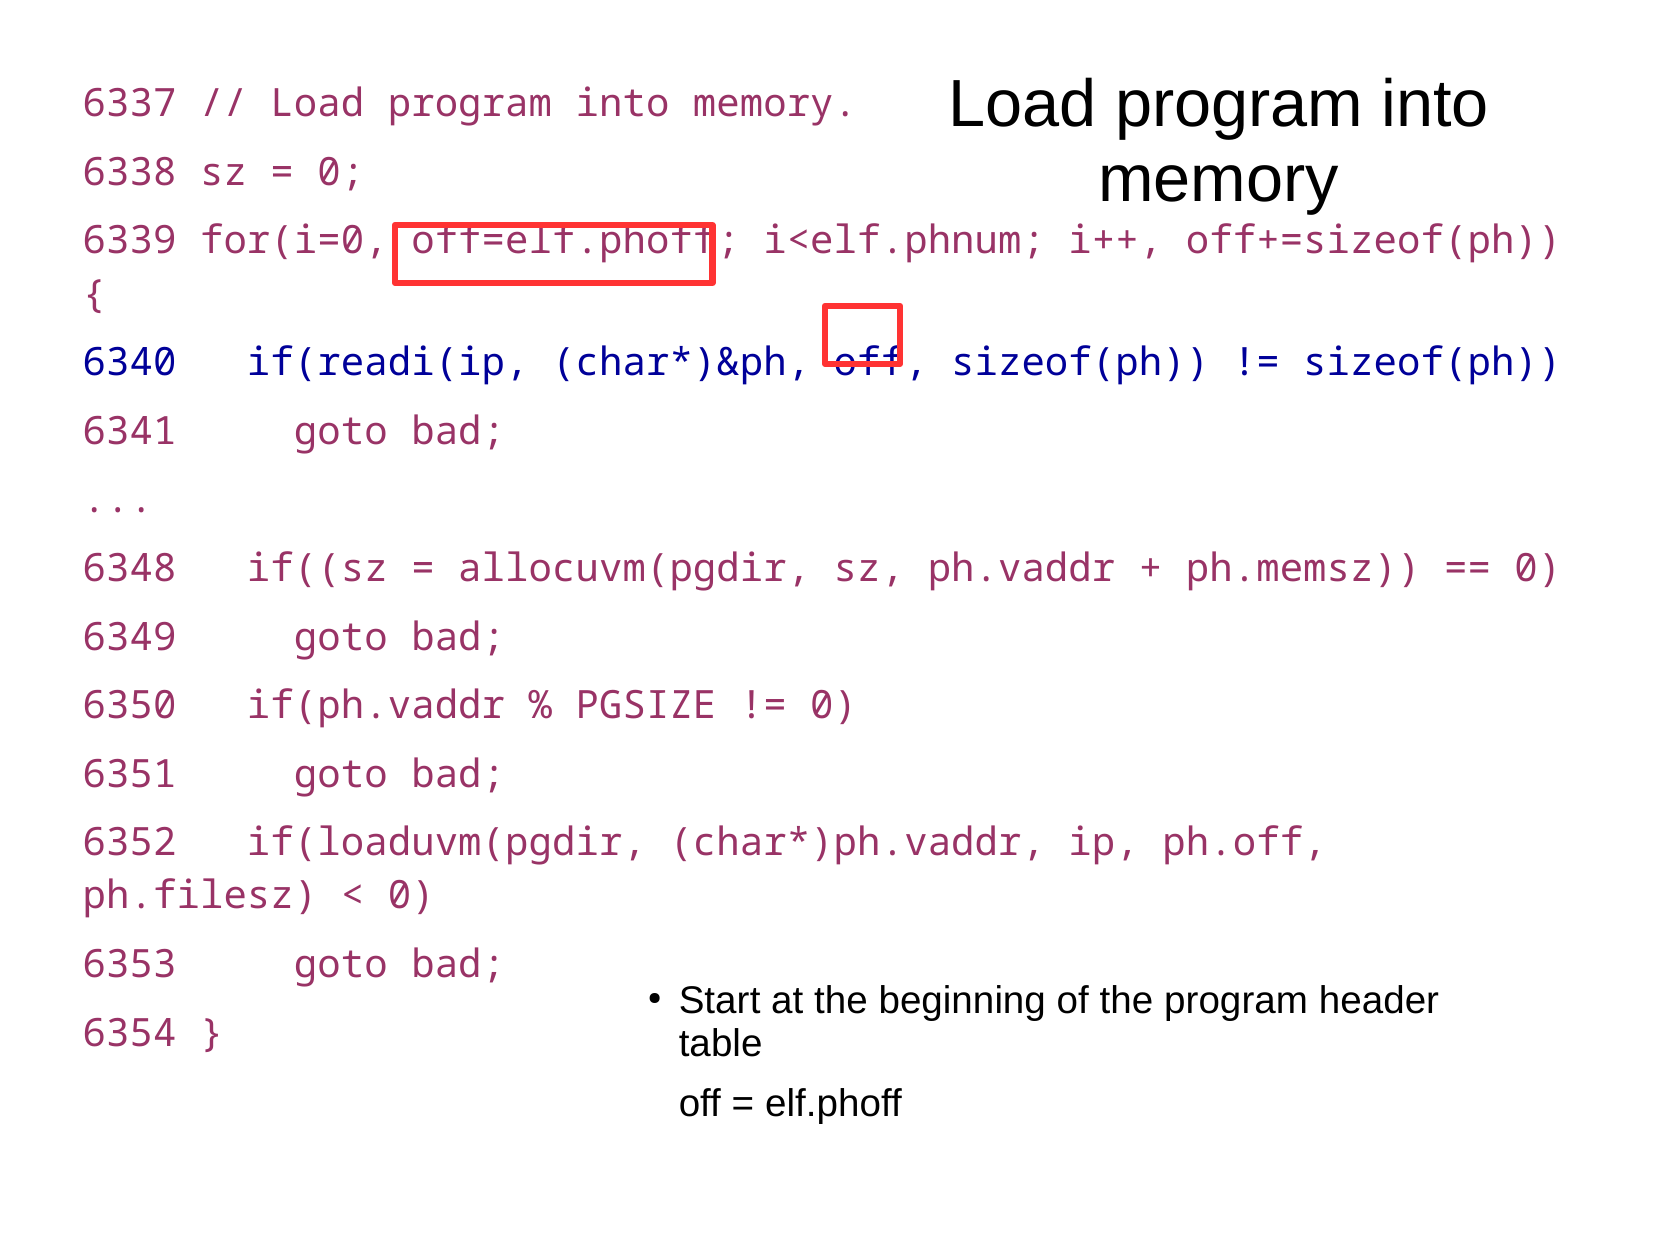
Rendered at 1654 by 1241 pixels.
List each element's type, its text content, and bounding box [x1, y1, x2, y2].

list Start at the beginning of the program header table off = elf.phoff [637, 978, 1530, 1126]
list 6337 // Load program into memory. 6338 sz = 0; 6339 for(i=0, off=elf.phoff; i<elf.phnum; i++, off+=sizeof(ph)){ 6340 if(readi(ip, (char*)&ph, off, sizeof(ph)) != sizeof(ph)) 6341 goto bad; ... 6348 if((sz = allocuvm(pgdir, sz, ph.vaddr + ph.memsz)) == 0) 6349 goto bad; 6350 if(ph.vaddr % PGSIZE != 0) 6351 goto bad; 6352 if(loaduvm(pgdir, (char*)ph.vaddr, ip, ph.off, ph.filesz) < 0) 6353 goto bad; 6354 } [82, 75, 1571, 1163]
title Load program into memory [825, 37, 1613, 245]
